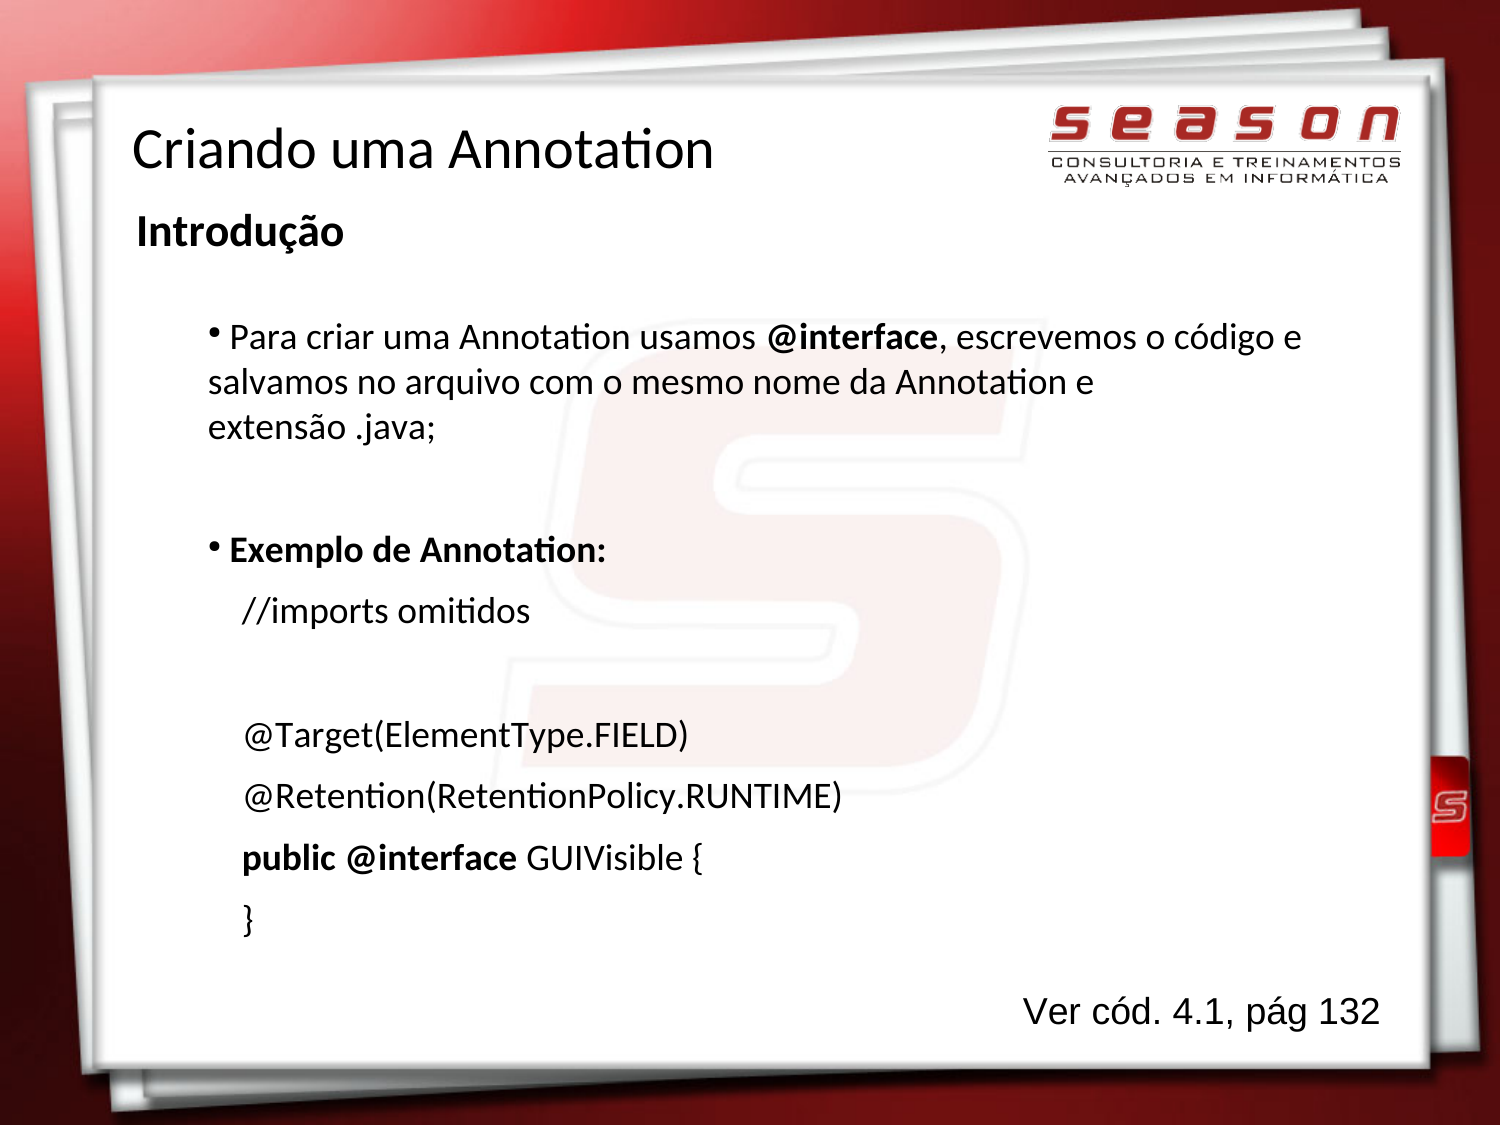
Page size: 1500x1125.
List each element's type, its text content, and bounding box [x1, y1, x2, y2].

text_box Para criar uma Annotation usamos @interface, escrevemos o código e salvamos no arquivo com o mesmo nome da Annotation e extensão .java; Exemplo de Annotation: //imports omitidos @Target(ElementType.FIELD) @Retention(RetentionPolicy.RUNTIME) public @interface GUIVisible { } [207, 311, 1328, 940]
title Criando uma Annotation [118, 33, 1394, 257]
text_box Ver cód. 4.1, pág 132 [708, 979, 1396, 1040]
text_box Introdução [119, 200, 1240, 256]
picture [0, 0, 1500, 1125]
